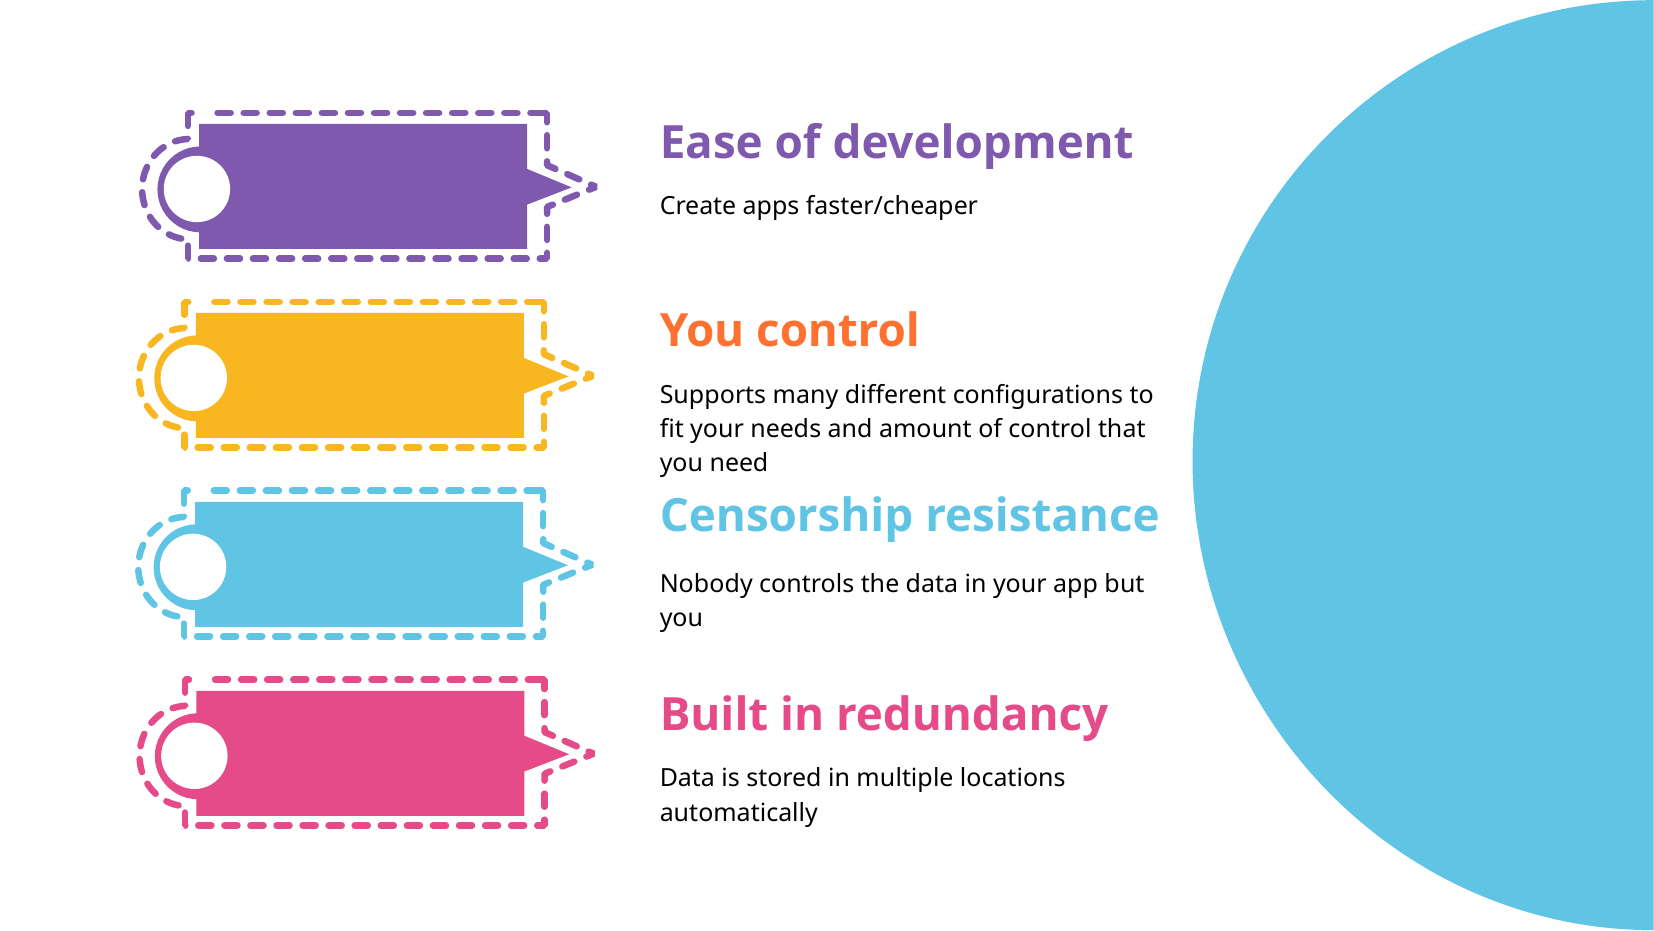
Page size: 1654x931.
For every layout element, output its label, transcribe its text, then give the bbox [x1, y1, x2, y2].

title Create apps faster/cheaper [659, 187, 1182, 266]
text_box [157, 123, 572, 249]
title Censorship resistance [659, 451, 1177, 565]
title Ease of development [659, 89, 1156, 187]
title Built in redundancy [659, 661, 1156, 760]
title Data is stored in multiple locations automatically [659, 760, 1182, 861]
text_box [154, 690, 570, 816]
text_box [154, 312, 569, 438]
title Supports many different configurations to fit your needs and amount of control that you need [659, 376, 1182, 477]
text_box [153, 501, 568, 627]
title Nobody controls the data in your app but you [659, 565, 1182, 666]
title You control [659, 266, 1185, 392]
